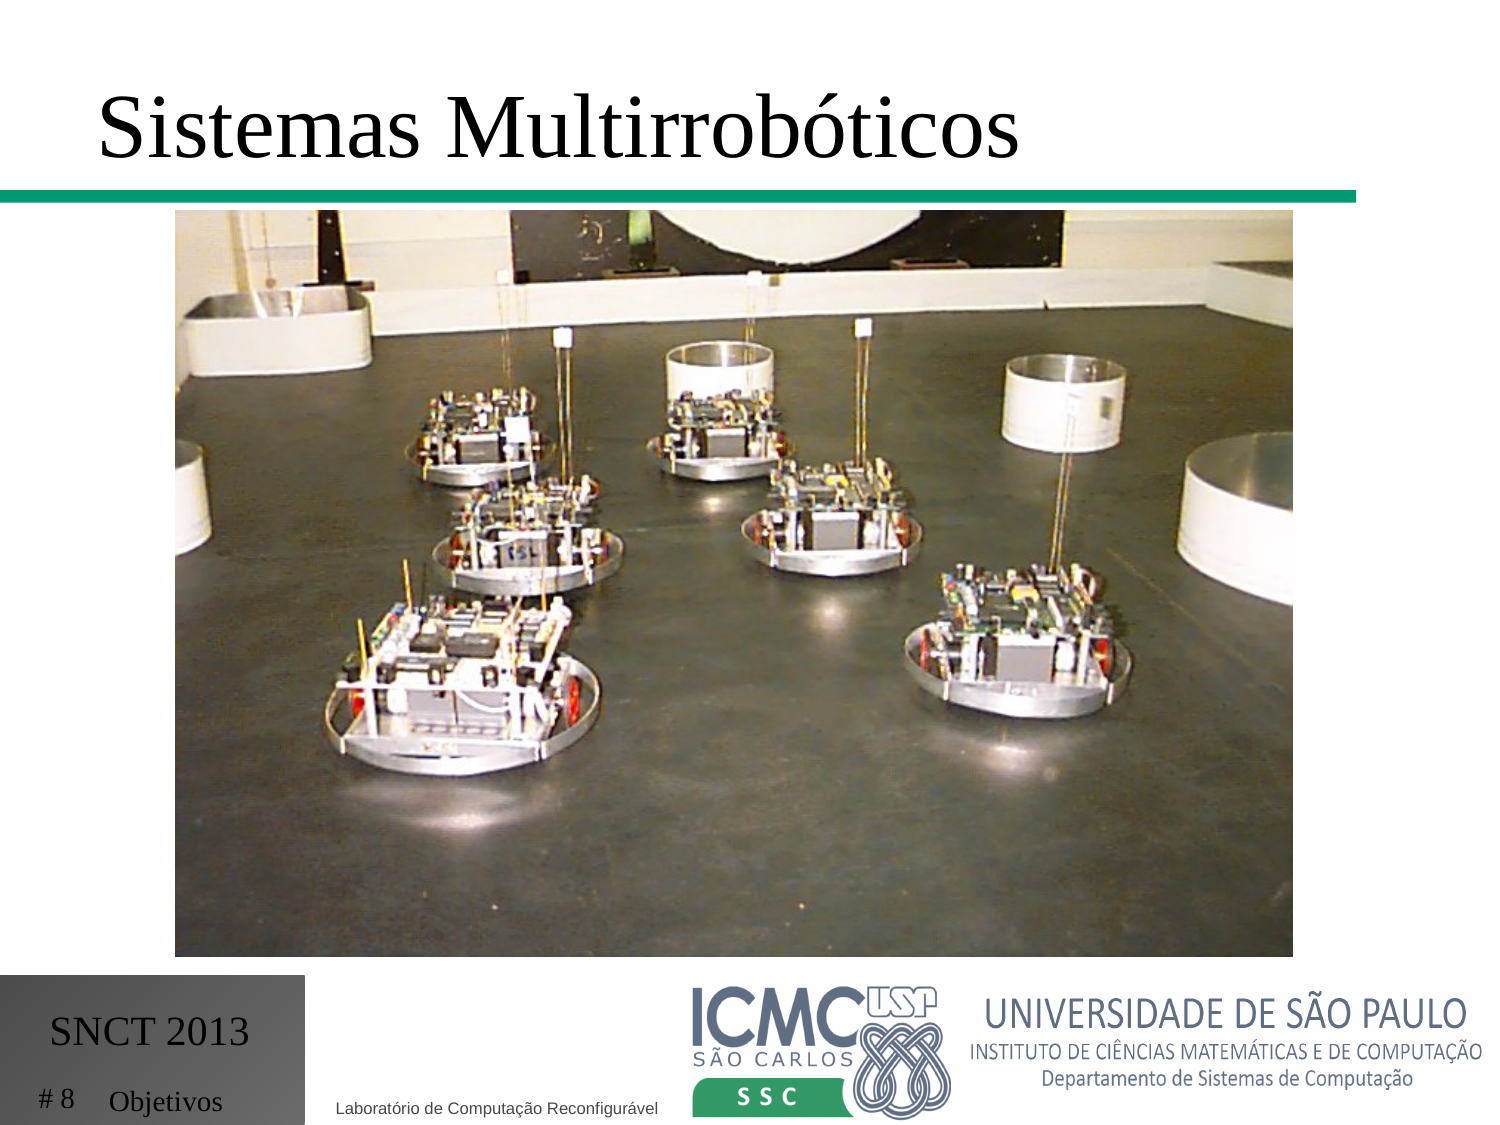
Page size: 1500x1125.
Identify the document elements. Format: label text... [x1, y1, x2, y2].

picture [175, 242, 1293, 957]
slide_number # <number> [23, 1071, 164, 1119]
picture [667, 964, 1500, 1121]
text_box Objetivos [94, 1074, 239, 1125]
text_box Sistemas Multirrobóticos [81, 0, 1357, 242]
